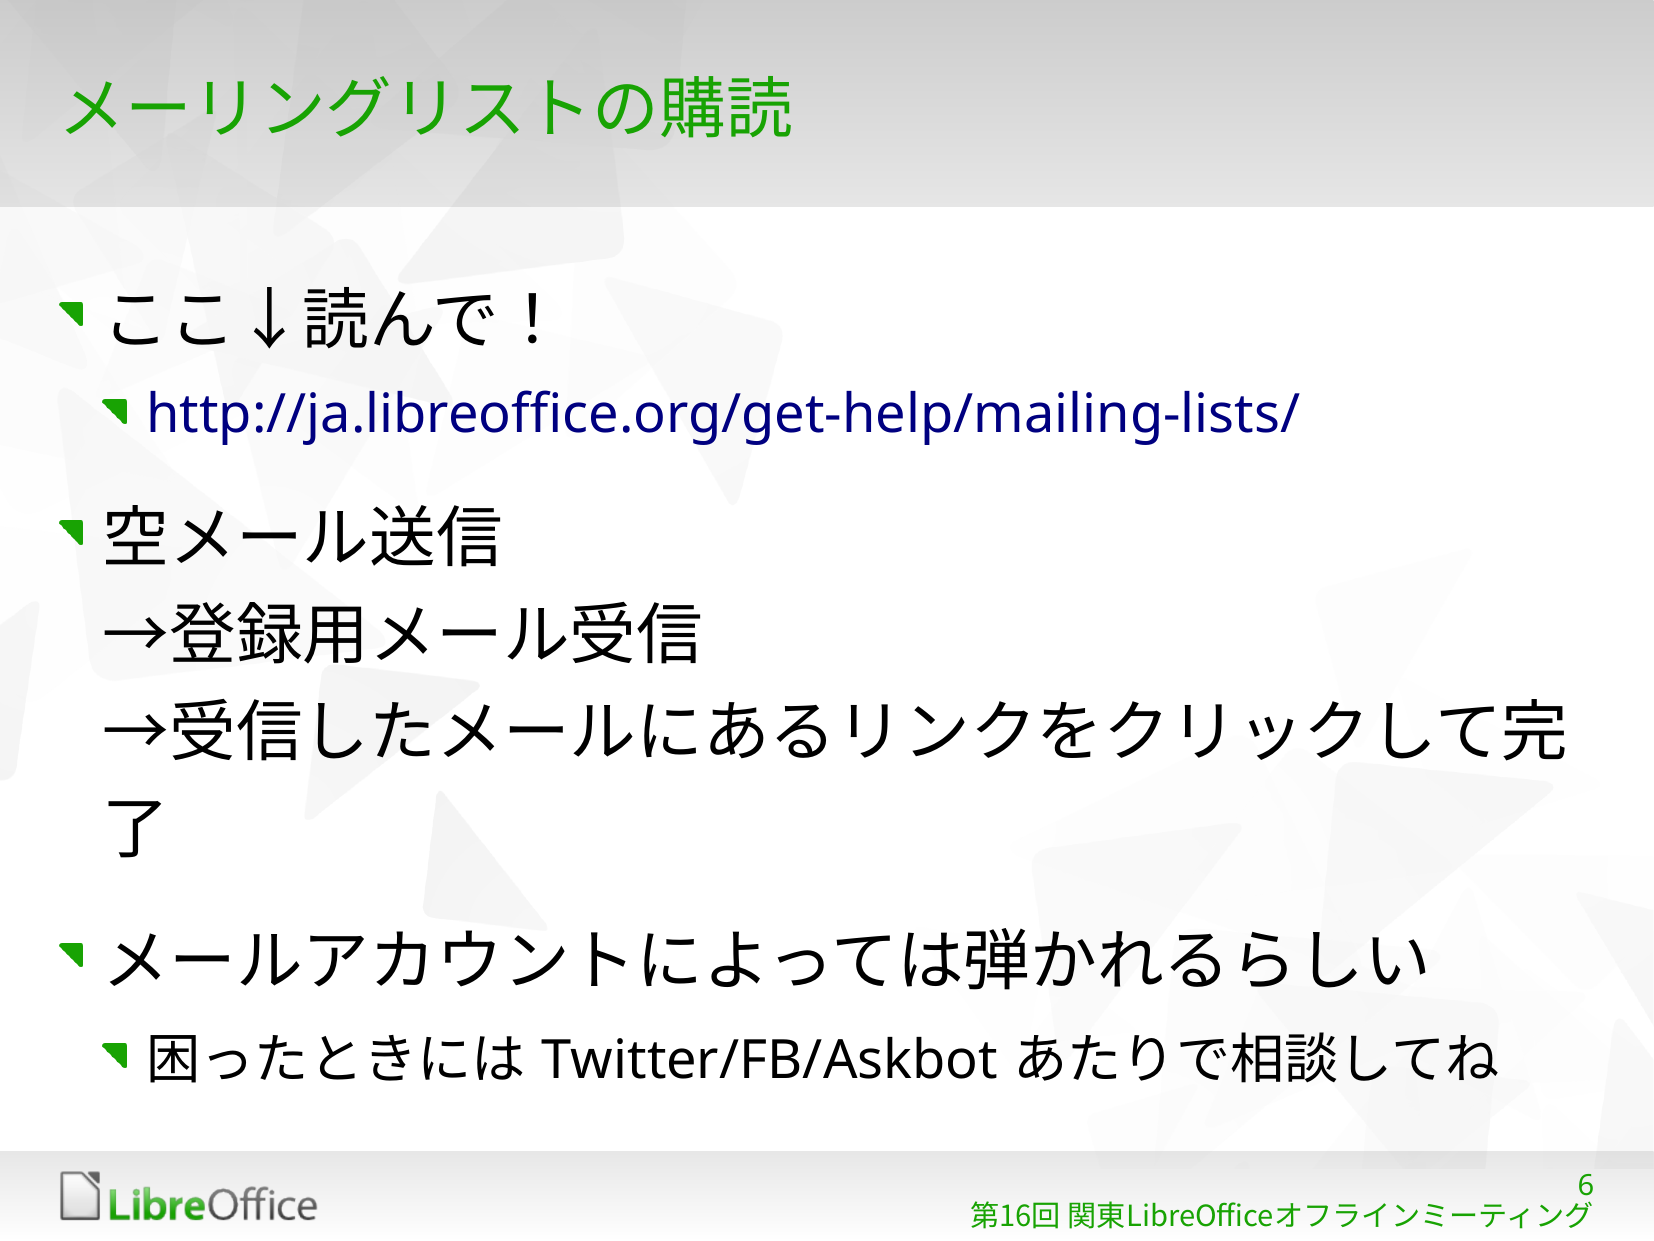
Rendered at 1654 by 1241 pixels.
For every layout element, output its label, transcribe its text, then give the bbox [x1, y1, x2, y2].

title メーリングリストの購読 [59, 29, 1595, 178]
picture [102, 1043, 127, 1068]
picture [915, 548, 1654, 1169]
picture [0, 0, 783, 931]
picture [41, 1152, 337, 1240]
list ここ↓読んで！ http://ja.libreoffice.org/get-help/mailing-lists/ 空メール送信 →登録用メール受信 →受信したメールにあるリンクをクリックして完了 メールアカウントによっては弾かれるらしい 困ったときにはTwitter/FB/Askbotあたりで相談してね [59, 265, 1595, 986]
